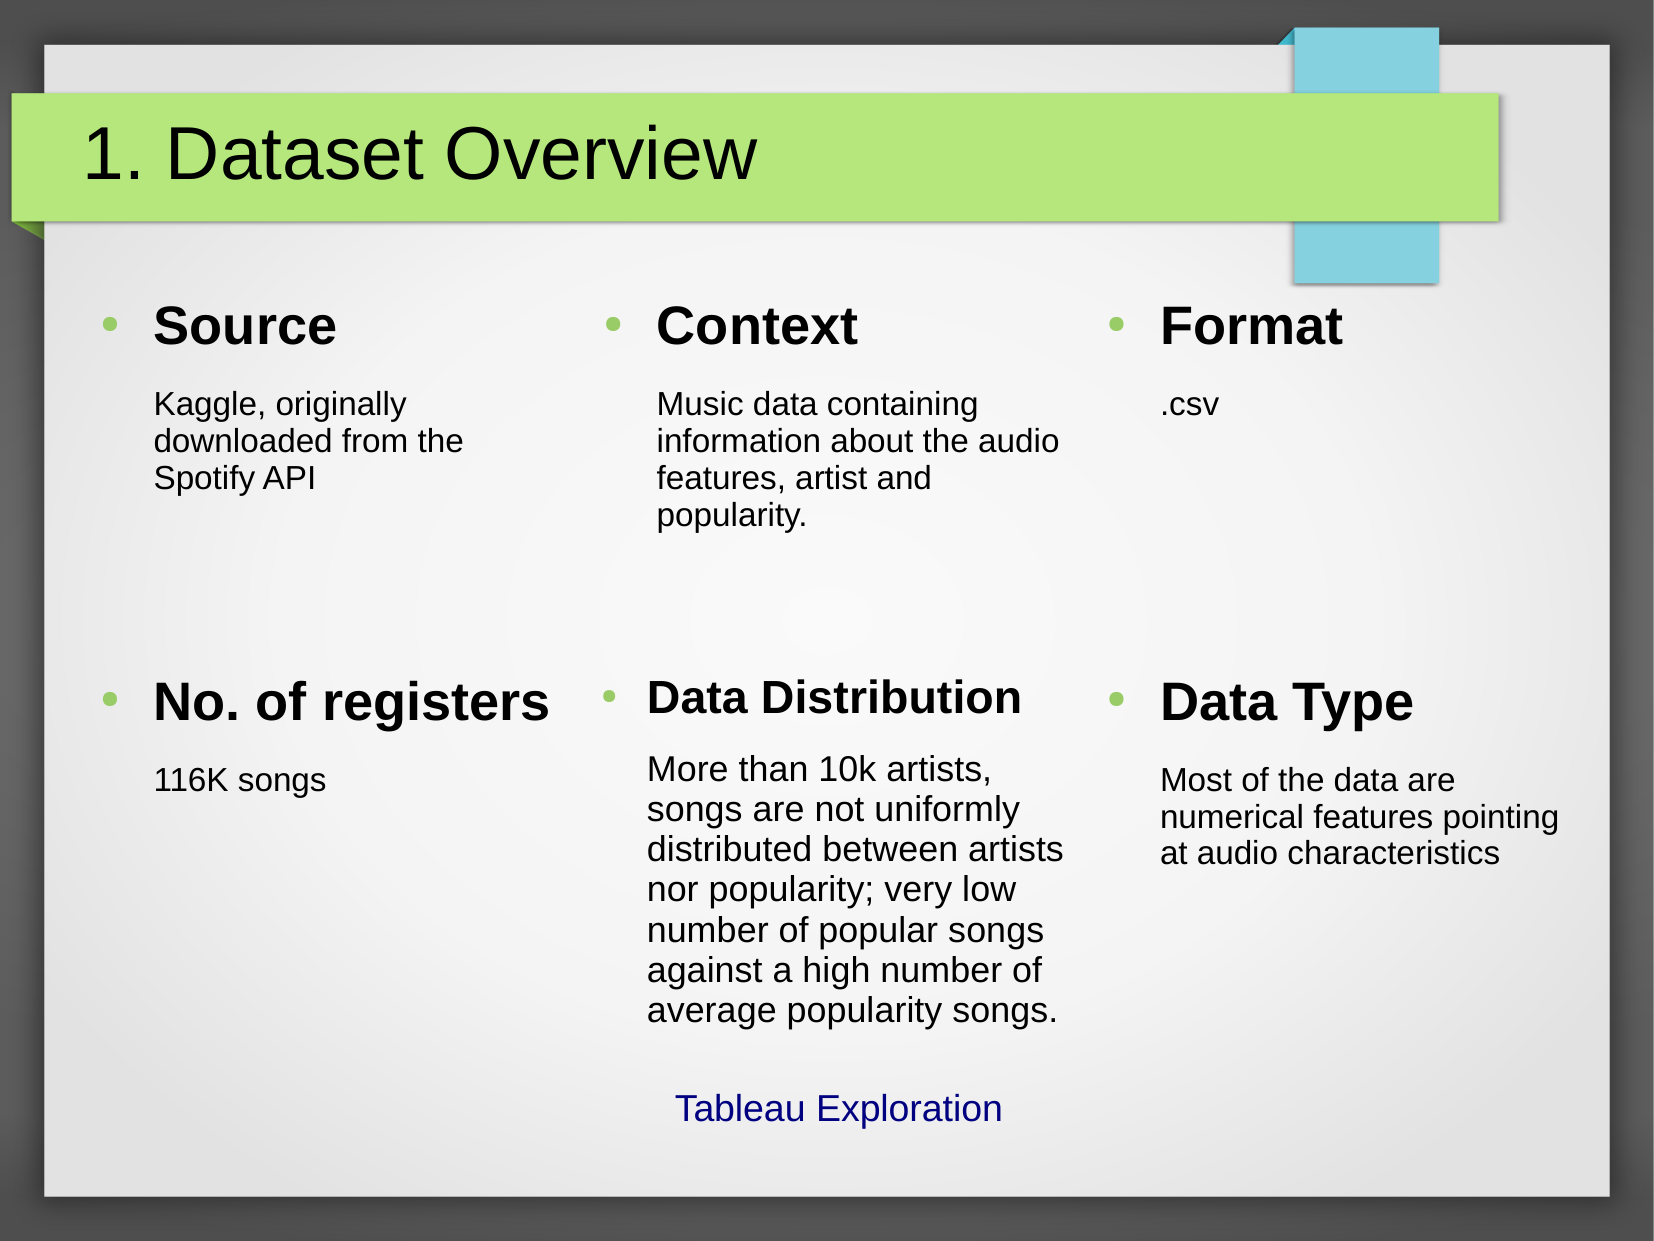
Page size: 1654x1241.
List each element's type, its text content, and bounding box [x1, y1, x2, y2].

list Format .csv [1089, 295, 1569, 639]
list Context Music data containing information about the audio features, artist and popularity. [585, 295, 1066, 639]
list Data Distribution More than 10k artists, songs are not uniformly distributed between artists nor popularity; very low number of popular songs against a high number of average popularity songs. [585, 670, 1081, 1036]
list Data Type Most of the data are numerical features pointing at audio characteristics [1089, 670, 1569, 1015]
list Source Kaggle, originally downloaded from the Spotify API [82, 295, 562, 639]
list No. of registers 116K songs [82, 670, 562, 1015]
picture [0, 0, 1654, 1241]
text_box Tableau Exploration [660, 1080, 1036, 1137]
title 1. Dataset Overview [82, 94, 1264, 213]
